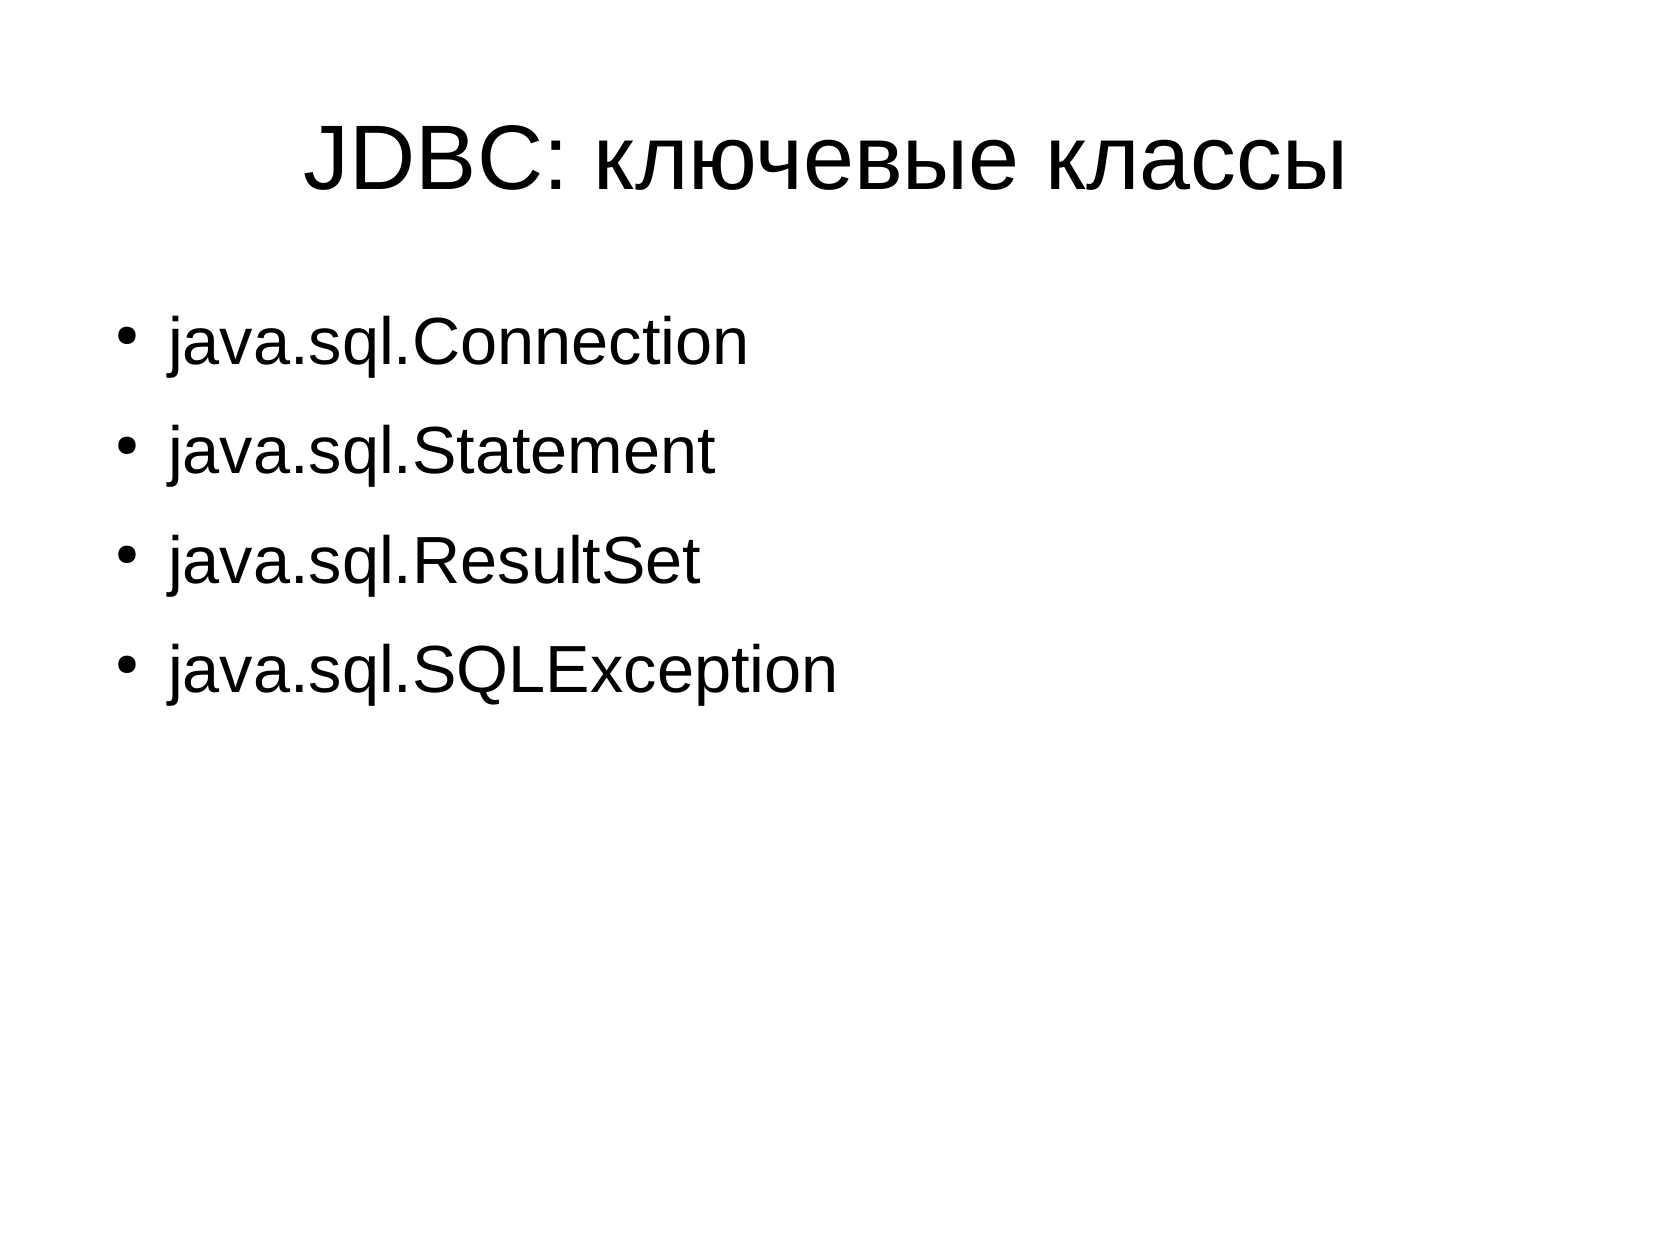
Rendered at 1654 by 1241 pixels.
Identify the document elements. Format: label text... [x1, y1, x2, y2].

list java.sql.Connection java.sql.Statement java.sql.ResultSet java.sql.SQLException [82, 290, 1571, 1010]
title JDBC: ключевые классы [82, 49, 1571, 257]
